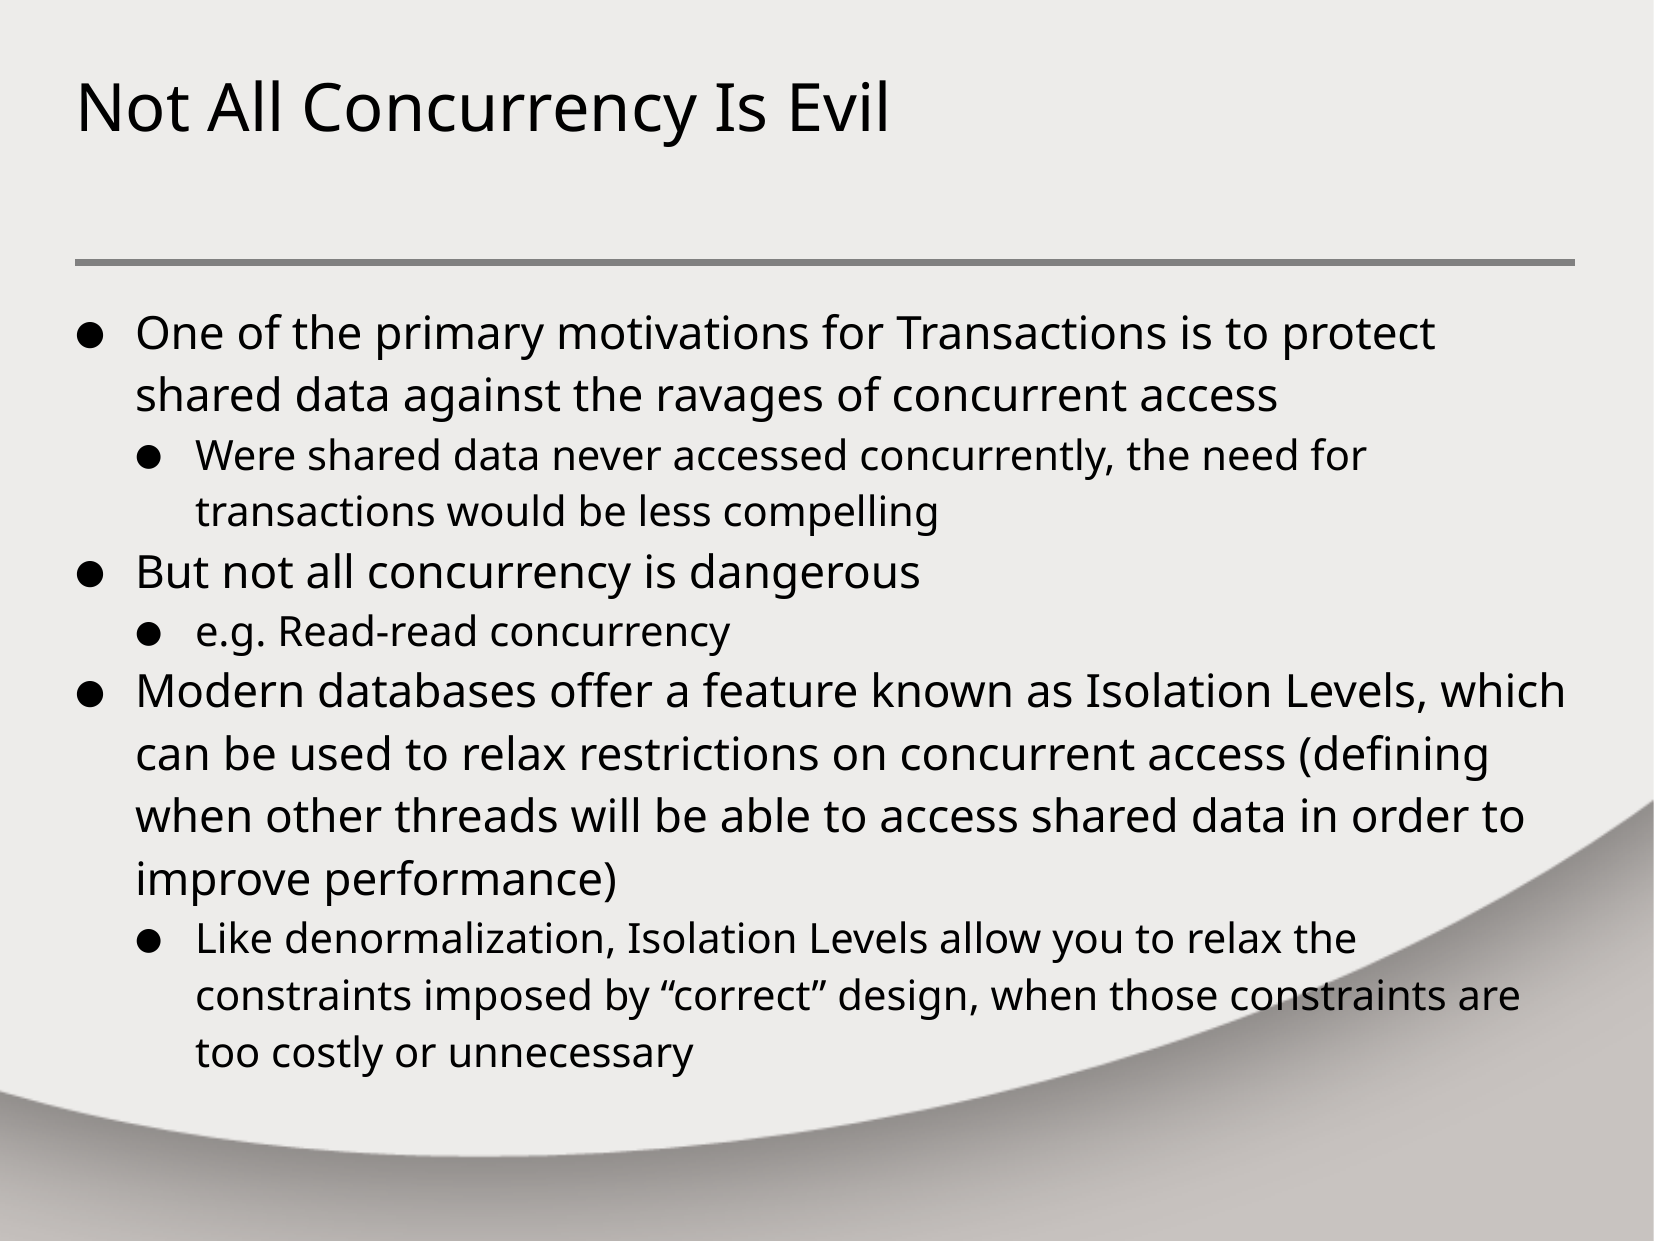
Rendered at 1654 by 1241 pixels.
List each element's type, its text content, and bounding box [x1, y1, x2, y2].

list One of the primary motivations for Transactions is to protect shared data against the ravages of concurrent access Were shared data never accessed concurrently, the need for transactions would be less compelling But not all concurrency is dangerous e.g. Read-read concurrency Modern databases offer a feature known as Isolation Levels, which can be used to relax restrictions on concurrent access (defining when other threads will be able to access shared data in order to improve performance) Like denormalization, Isolation Levels allow you to relax the constraints imposed by “correct” design, when those constraints are too costly or unnecessary [75, 300, 1576, 1163]
picture [0, 0, 1654, 1241]
title Not All Concurrency Is Evil [75, 75, 1576, 226]
